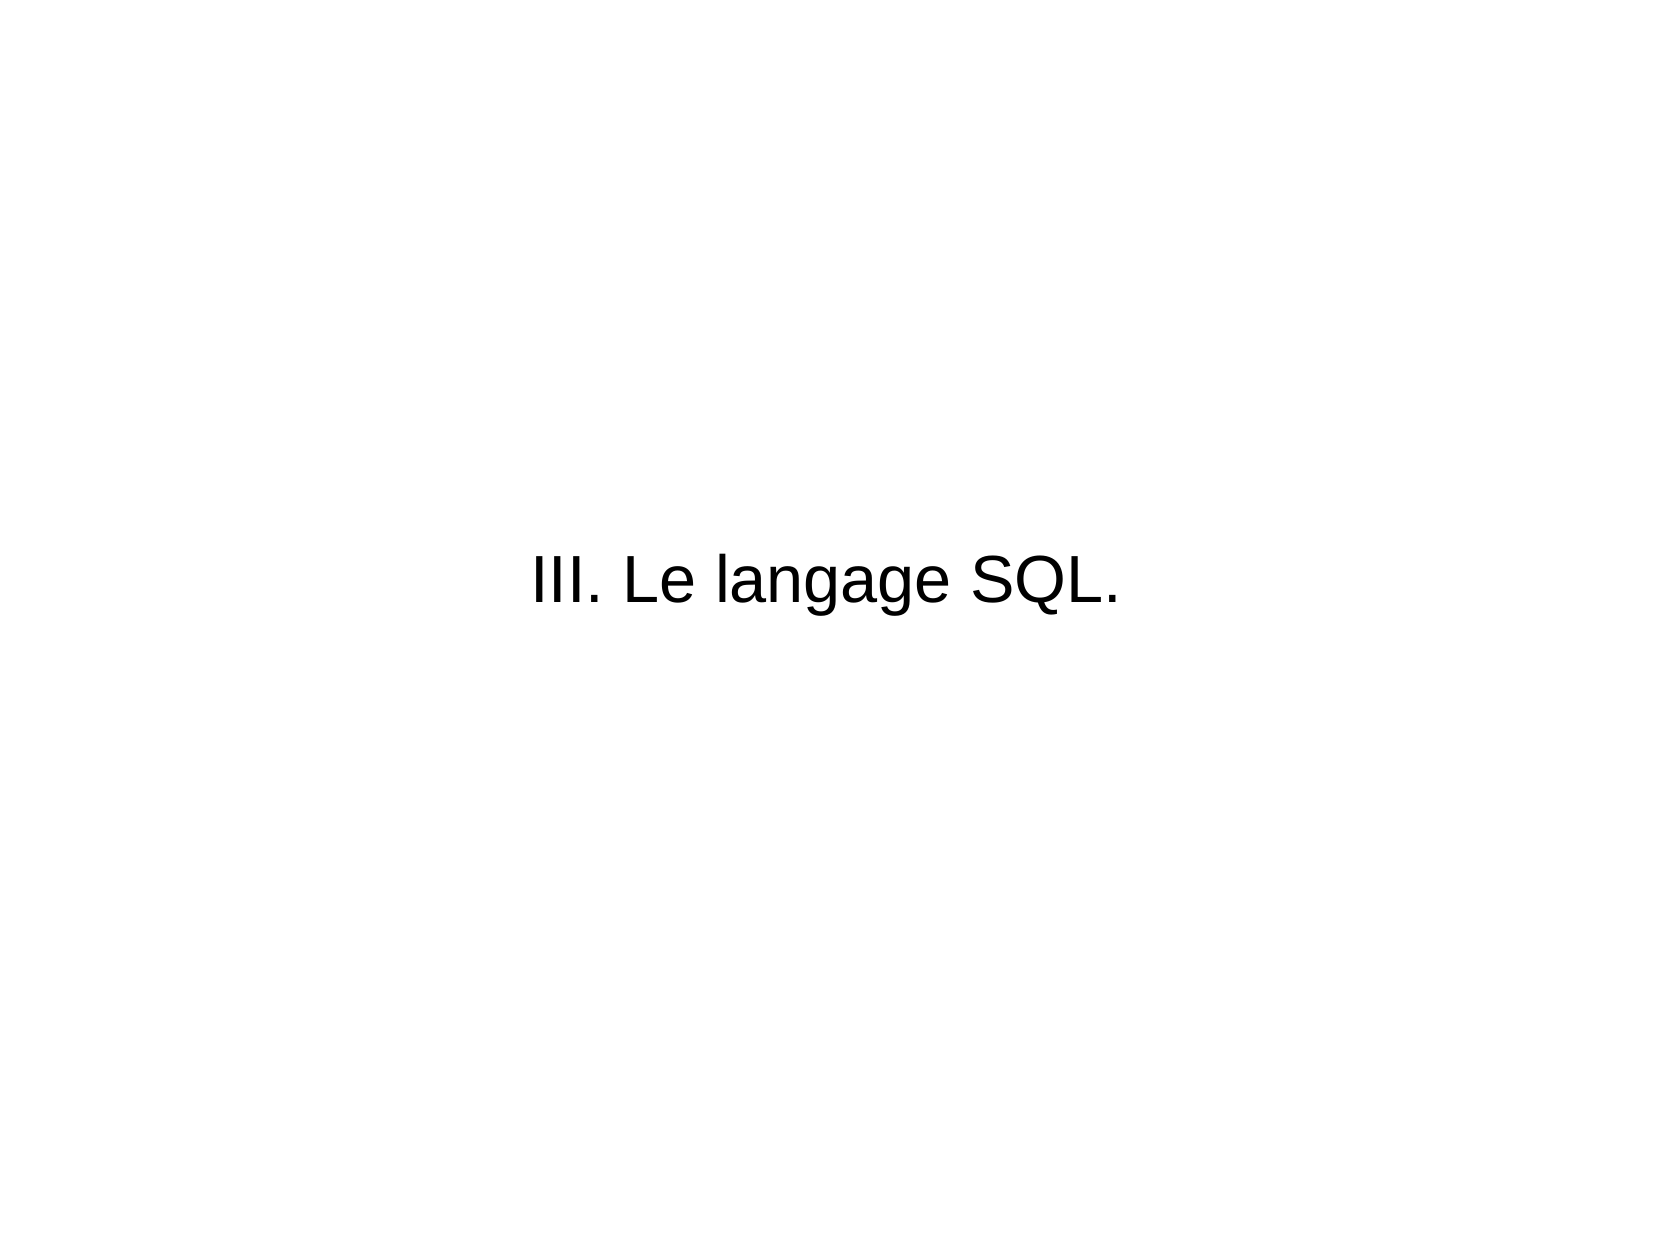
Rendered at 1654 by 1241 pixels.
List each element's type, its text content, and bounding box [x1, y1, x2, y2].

subtitle III. Le langage SQL. [82, 49, 1571, 1109]
